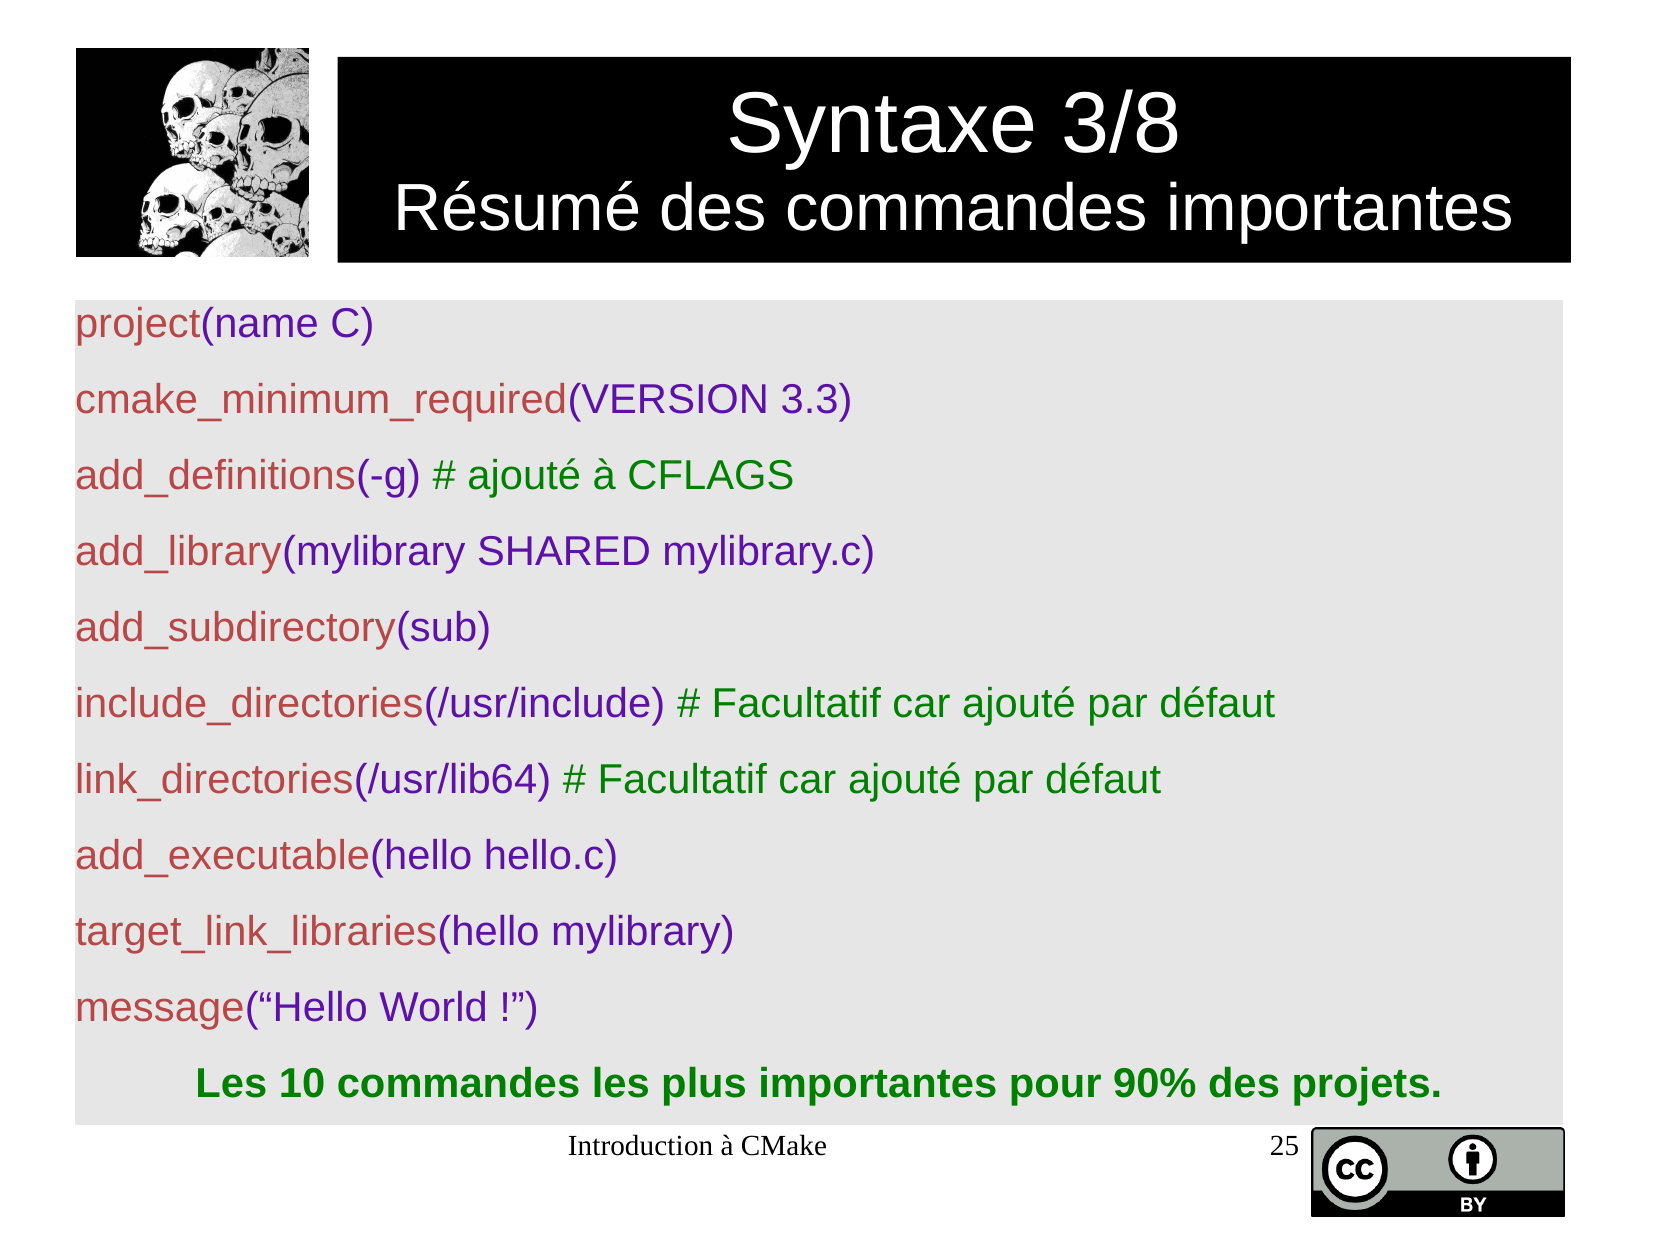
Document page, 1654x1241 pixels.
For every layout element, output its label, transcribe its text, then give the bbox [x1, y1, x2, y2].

picture [76, 48, 309, 257]
list project(name C) cmake_minimum_required(VERSION 3.3) add_definitions(-g) # ajouté à CFLAGS add_library(mylibrary SHARED mylibrary.c) add_subdirectory(sub) include_directories(/usr/include) # Facultatif car ajouté par défaut link_directories(/usr/lib64) # Facultatif car ajouté par défaut add_executable(hello hello.c) target_link_libraries(hello mylibrary) message(“Hello World !”) Les 10 commandes les plus importantes pour 90% des projets. [75, 300, 1564, 1126]
title Syntaxe 3/8 Résumé des commandes importantes [337, 56, 1571, 263]
picture [1311, 1127, 1565, 1217]
